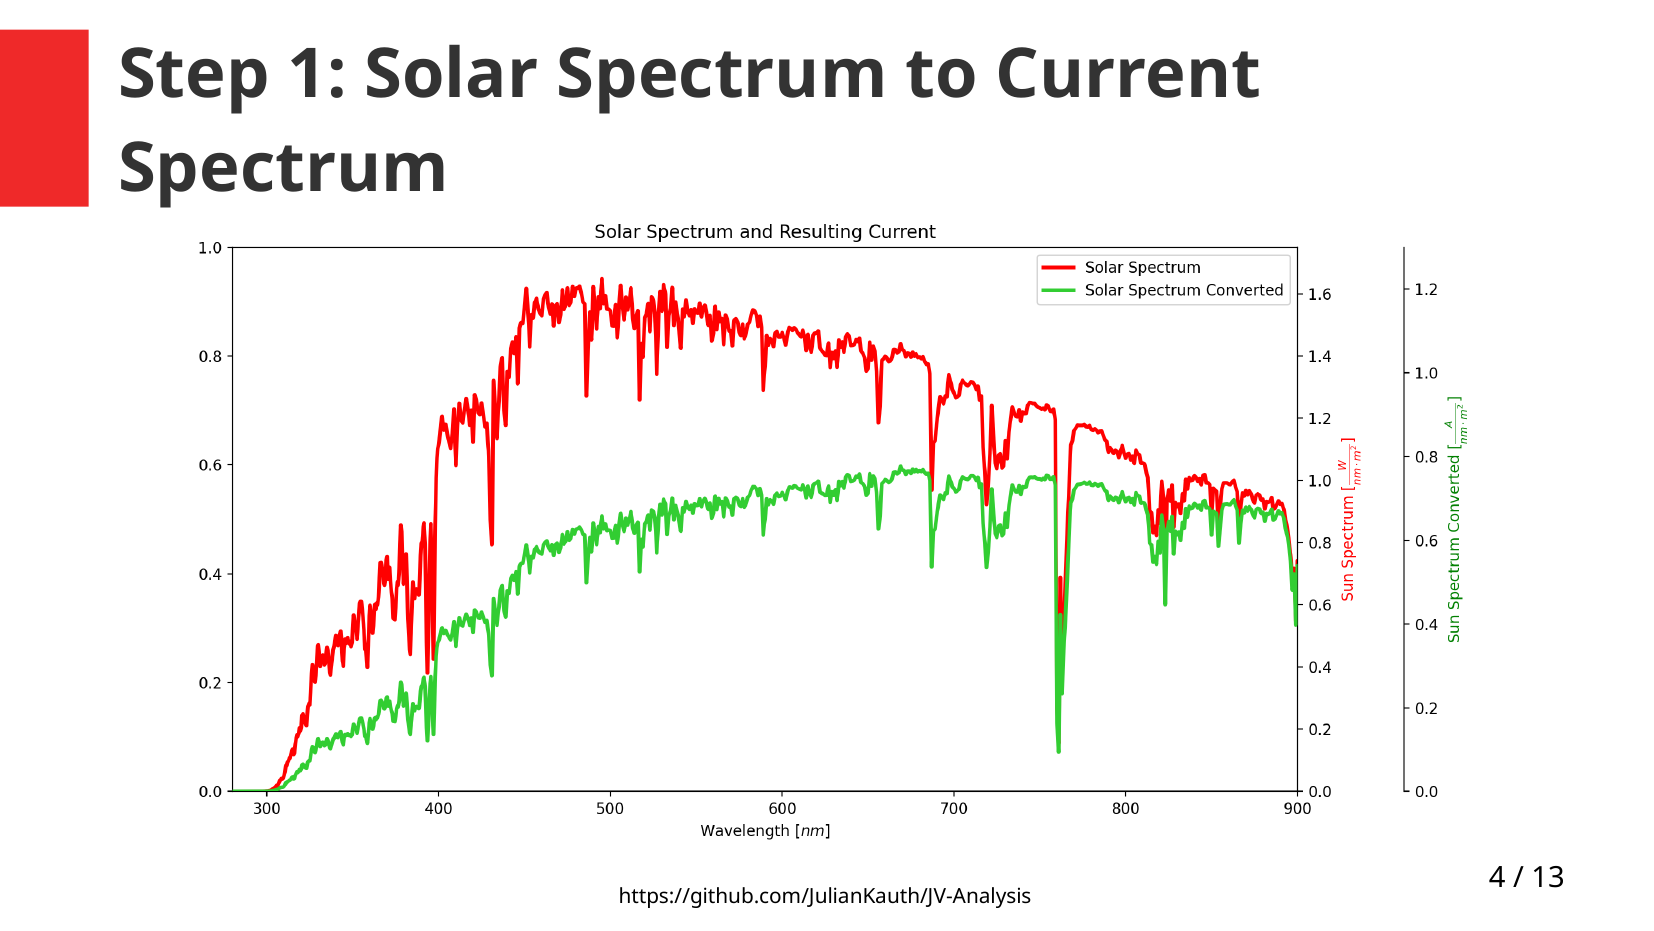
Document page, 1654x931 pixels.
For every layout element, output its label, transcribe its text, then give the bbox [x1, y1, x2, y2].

title Step 1: Solar Spectrum to Current Spectrum [118, 29, 1595, 207]
picture [187, 213, 1479, 851]
